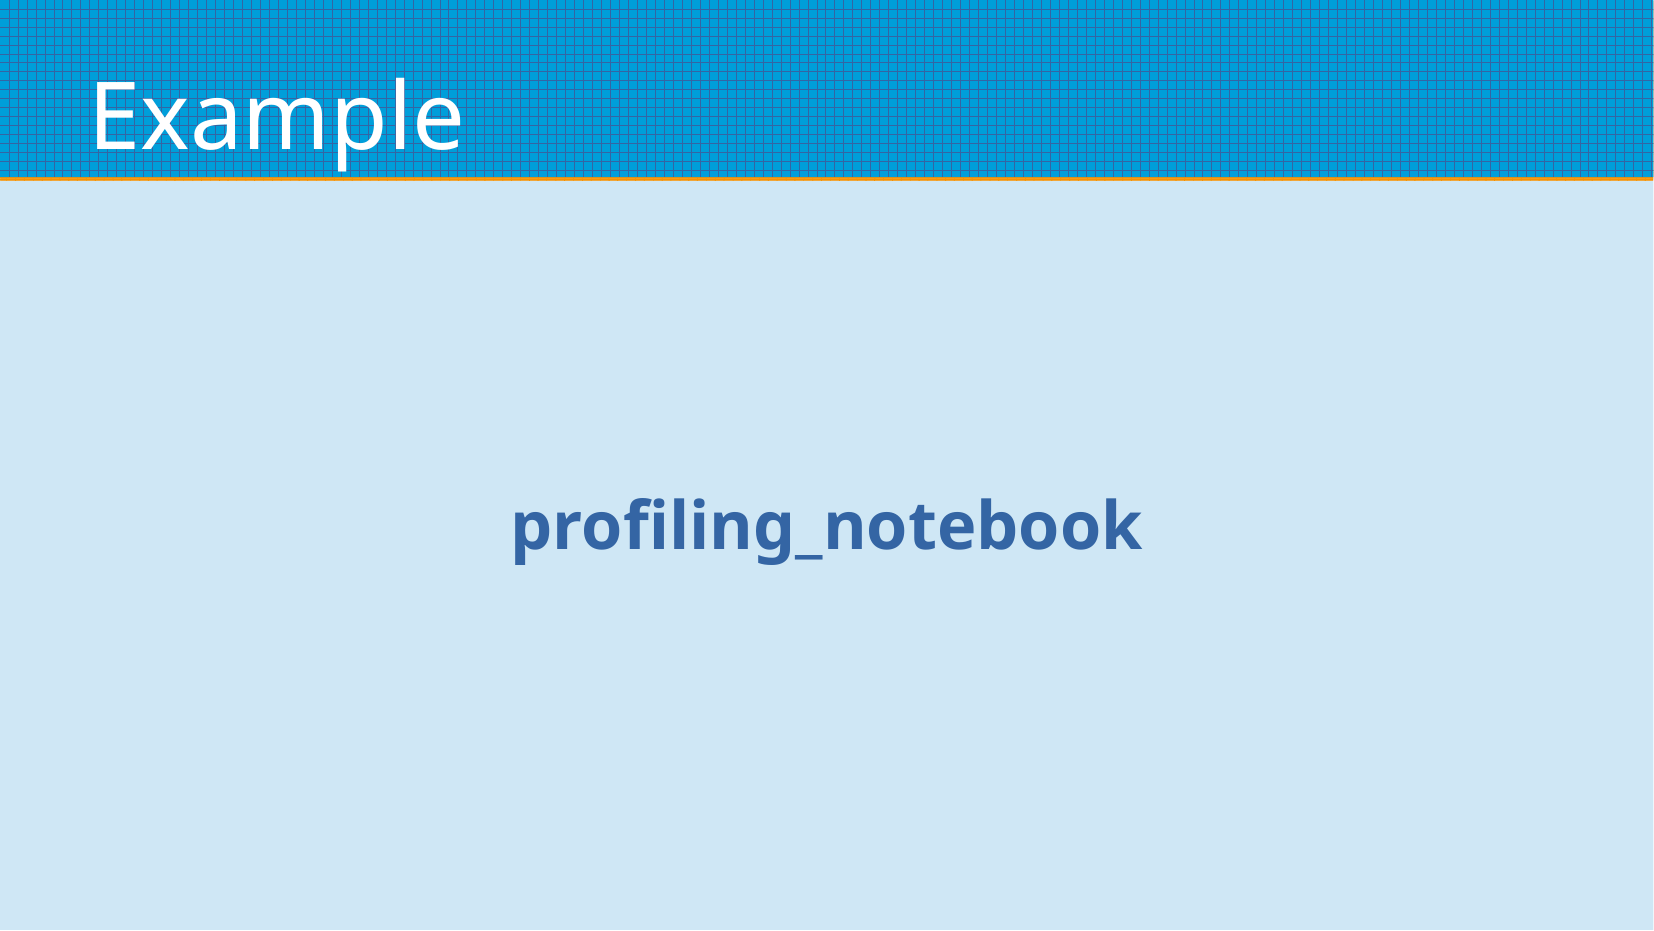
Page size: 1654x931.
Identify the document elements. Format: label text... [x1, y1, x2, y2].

subtitle profiling_notebook [88, 236, 1565, 813]
title Example [88, 14, 1565, 178]
